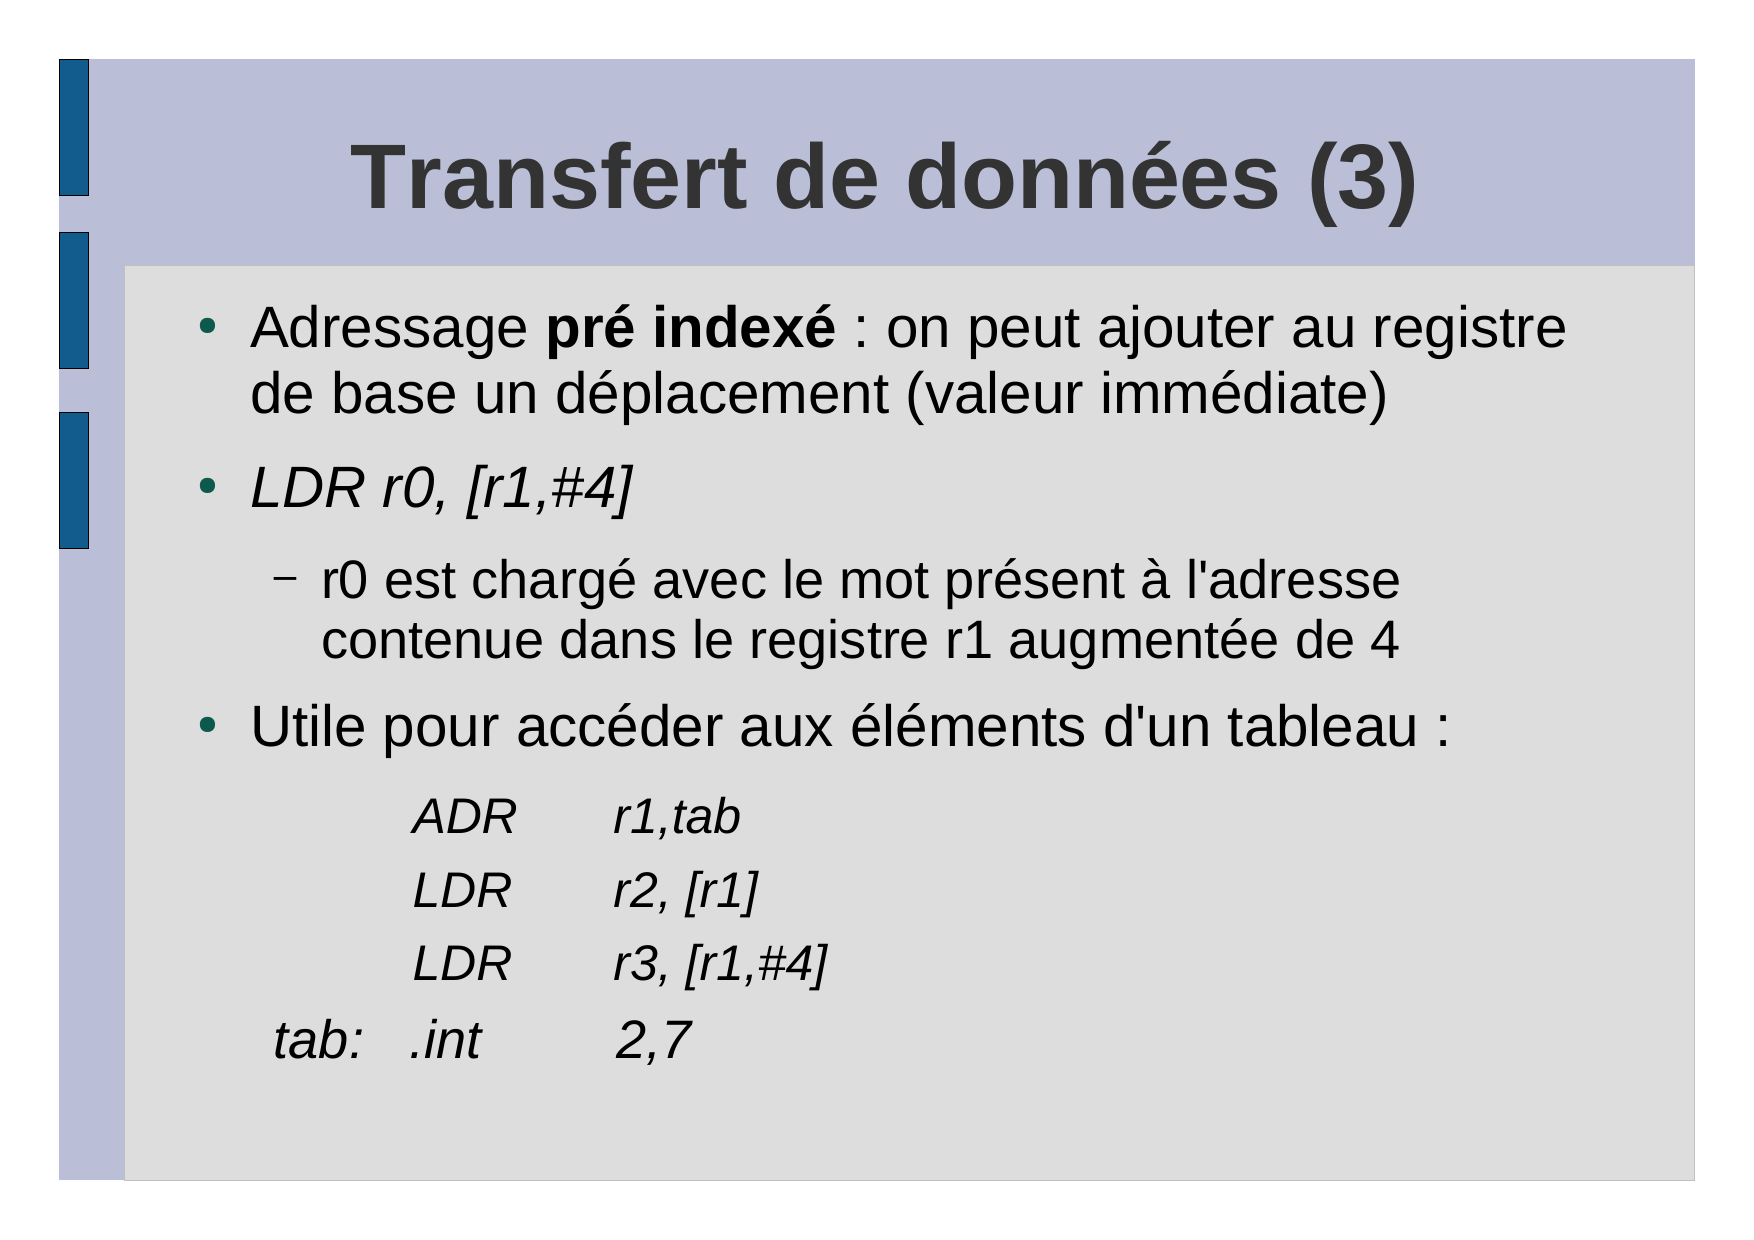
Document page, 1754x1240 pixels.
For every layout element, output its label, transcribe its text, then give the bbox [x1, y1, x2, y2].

title Transfert de données (3) [118, 88, 1654, 266]
list Adressage pré indexé : on peut ajouter au registre de base un déplacement (valeur immédiate) LDR r0, [r1,#4] r0 est chargé avec le mot présent à l'adresse contenue dans le registre r1 augmentée de 4 Utile pour accéder aux éléments d'un tableau : ADR r1,tab LDR r2, [r1] LDR r3, [r1,#4] tab: .int 2,7 [179, 295, 1577, 1093]
